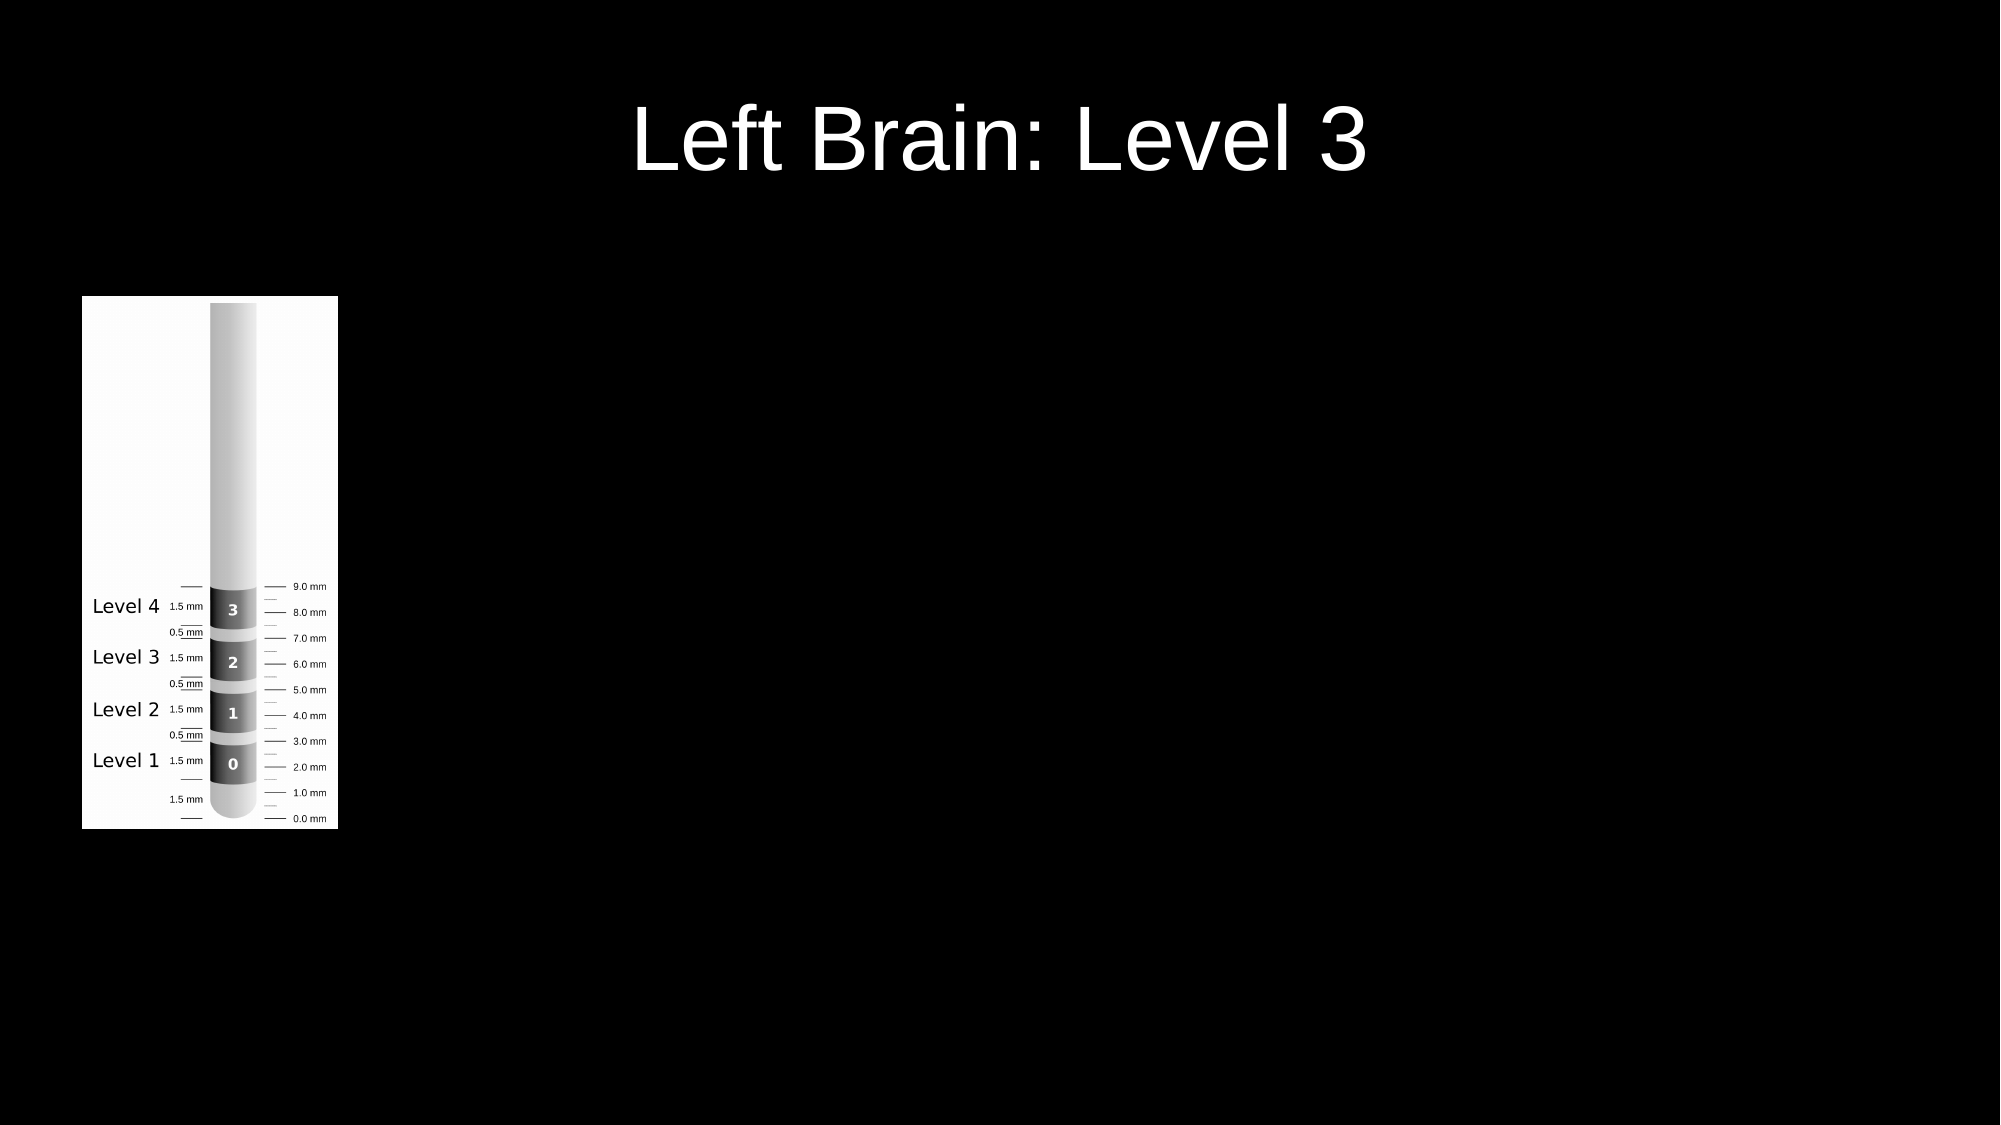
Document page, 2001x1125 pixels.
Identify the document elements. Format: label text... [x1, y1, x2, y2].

title Left Brain: Level 3 [99, 44, 1900, 233]
picture [82, 296, 338, 829]
